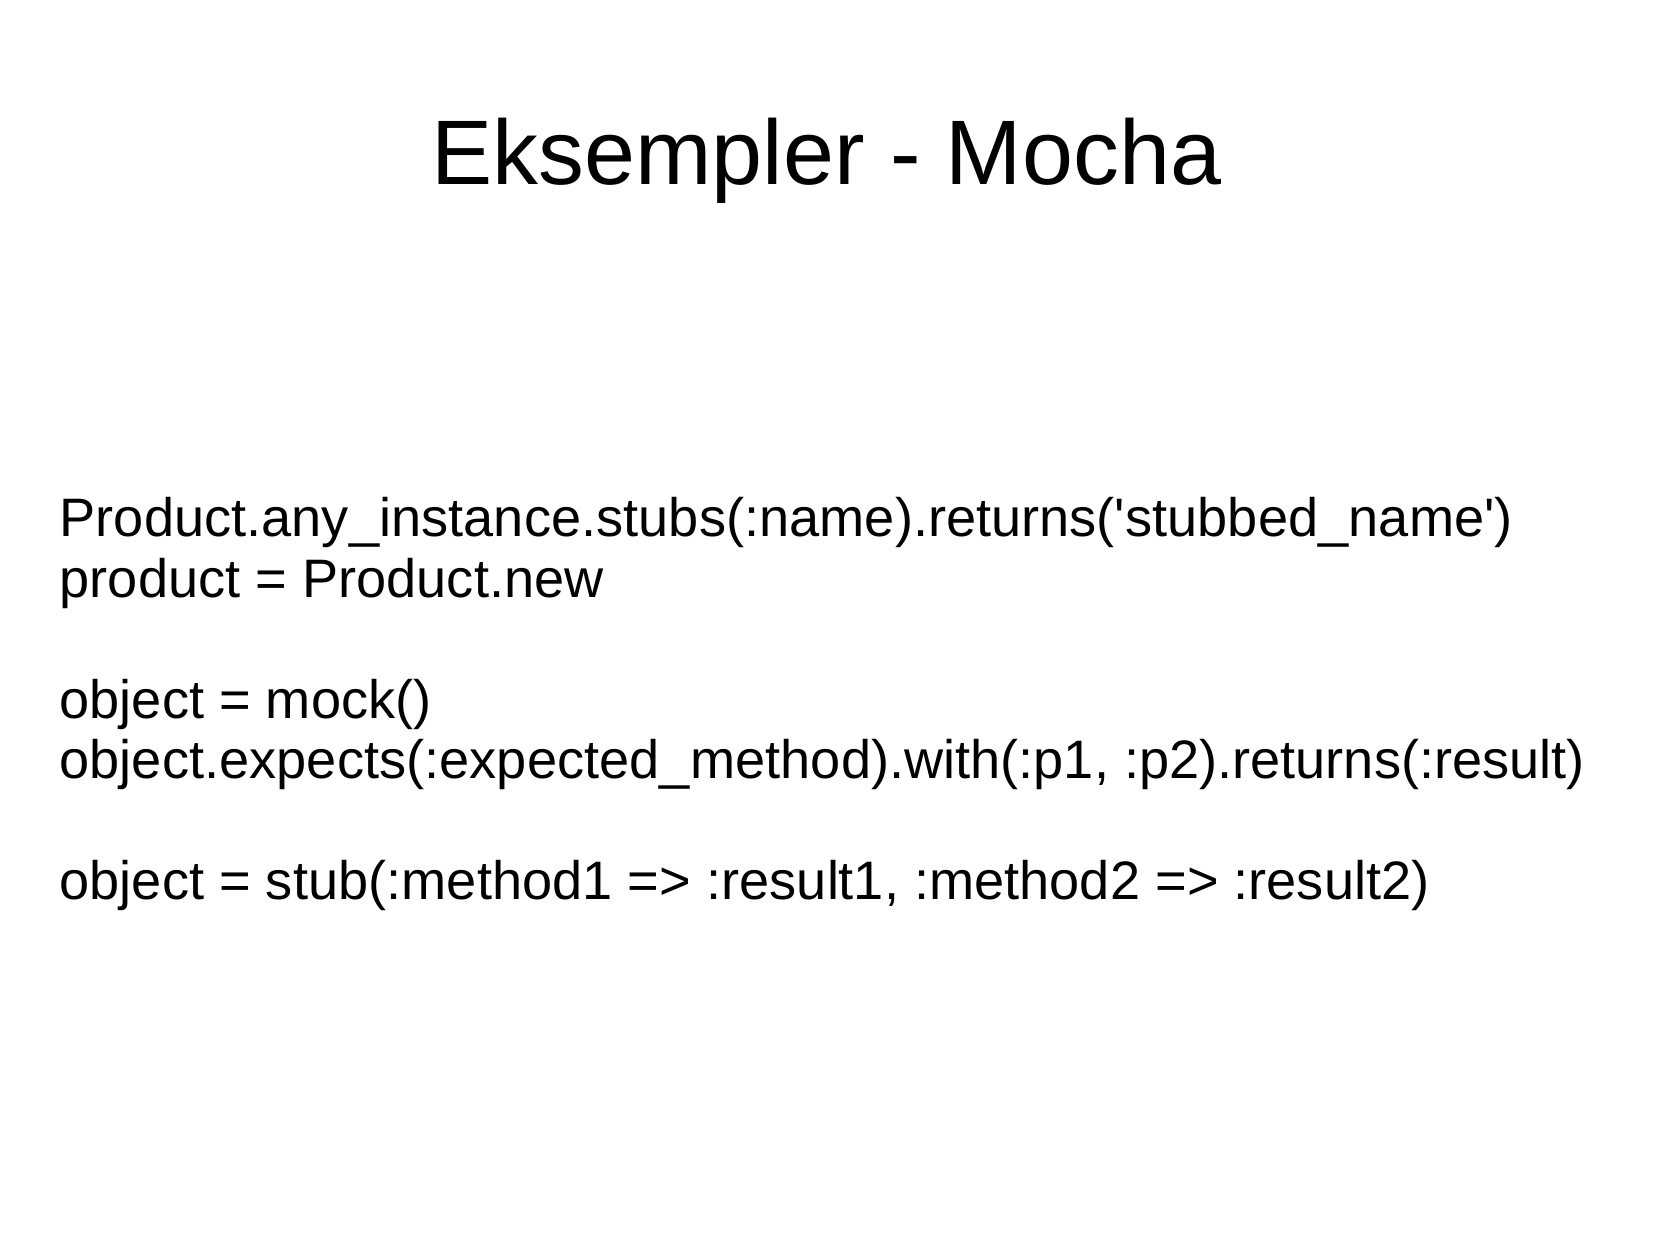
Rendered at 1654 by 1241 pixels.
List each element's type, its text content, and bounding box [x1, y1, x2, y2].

subtitle Product.any_instance.stubs(:name).returns('stubbed_name') product = Product.new object = mock() object.expects(:expected_method).with(:p1, :p2).returns(:result) object = stub(:method1 => :result1, :method2 => :result2) [29, 290, 1625, 1109]
title Eksempler - Mocha [82, 49, 1571, 257]
